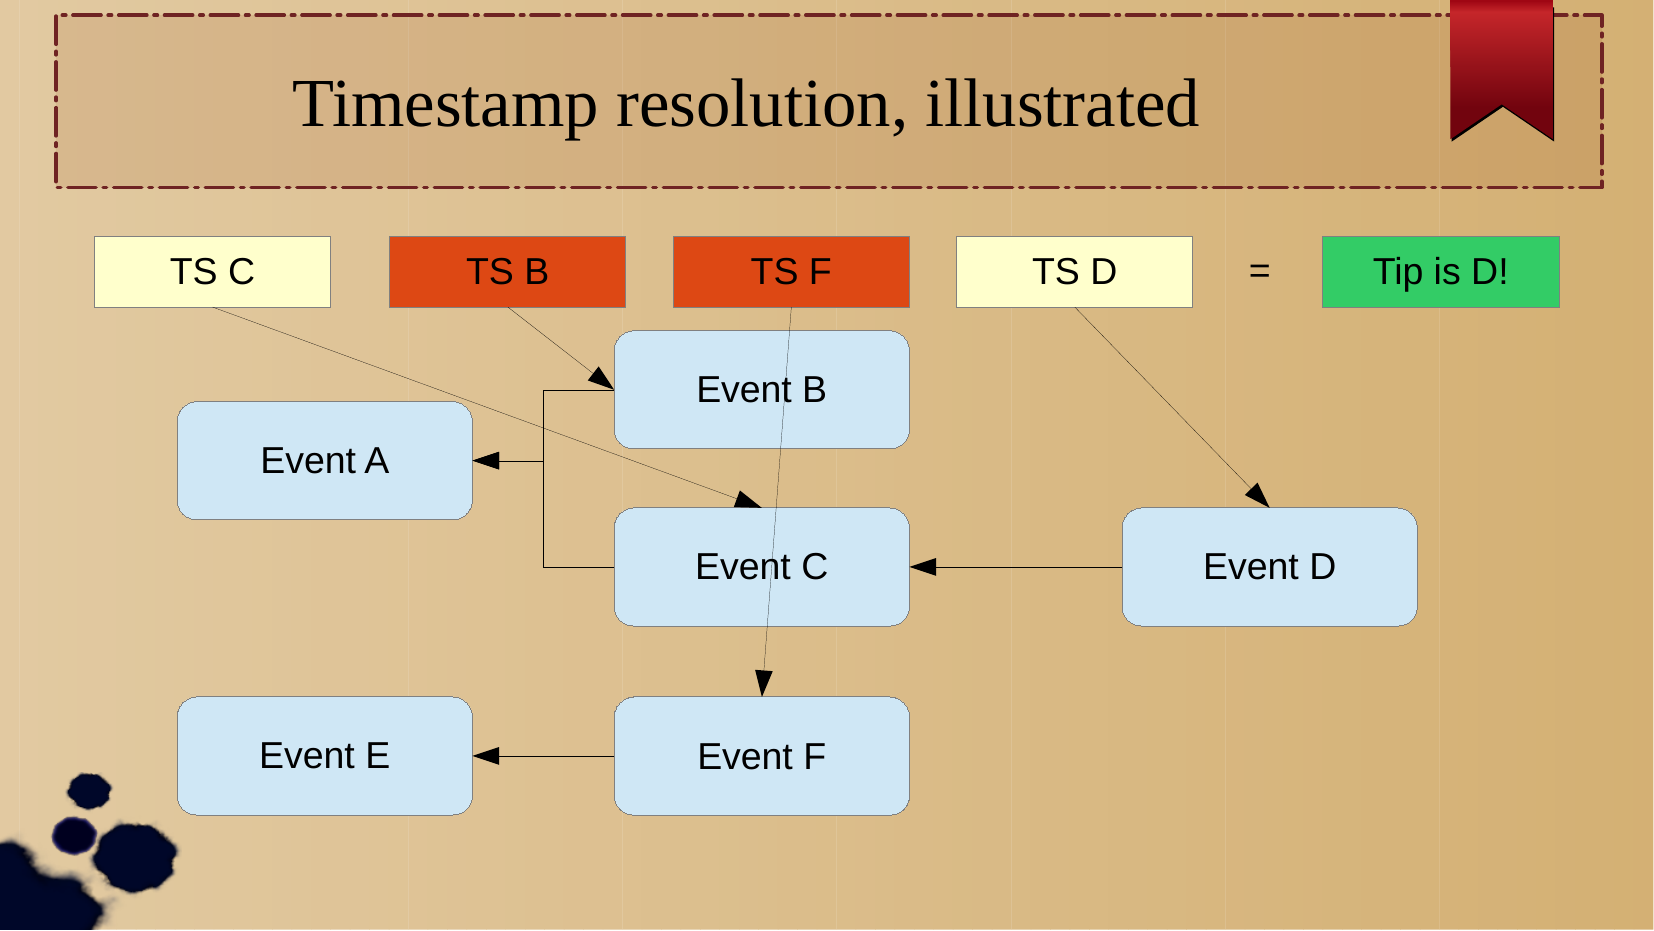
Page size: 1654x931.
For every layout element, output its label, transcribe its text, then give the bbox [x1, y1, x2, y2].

title Timestamp resolution, illustrated [82, 35, 1412, 172]
text_box TS B [389, 236, 626, 308]
text_box Event A [177, 401, 473, 520]
text_box Tip is D! [1322, 236, 1560, 308]
text_box Event C [614, 507, 776, 627]
text_box Event B [614, 330, 789, 449]
text_box TS F [673, 236, 910, 308]
text_box TS D [956, 236, 1193, 308]
text_box Event C [768, 507, 910, 627]
text_box Event F [614, 696, 910, 816]
text_box = [1234, 242, 1286, 299]
text_box Event D [1122, 507, 1418, 627]
text_box TS C [94, 236, 331, 308]
text_box Event E [177, 696, 473, 816]
text_box Event B [781, 330, 910, 449]
